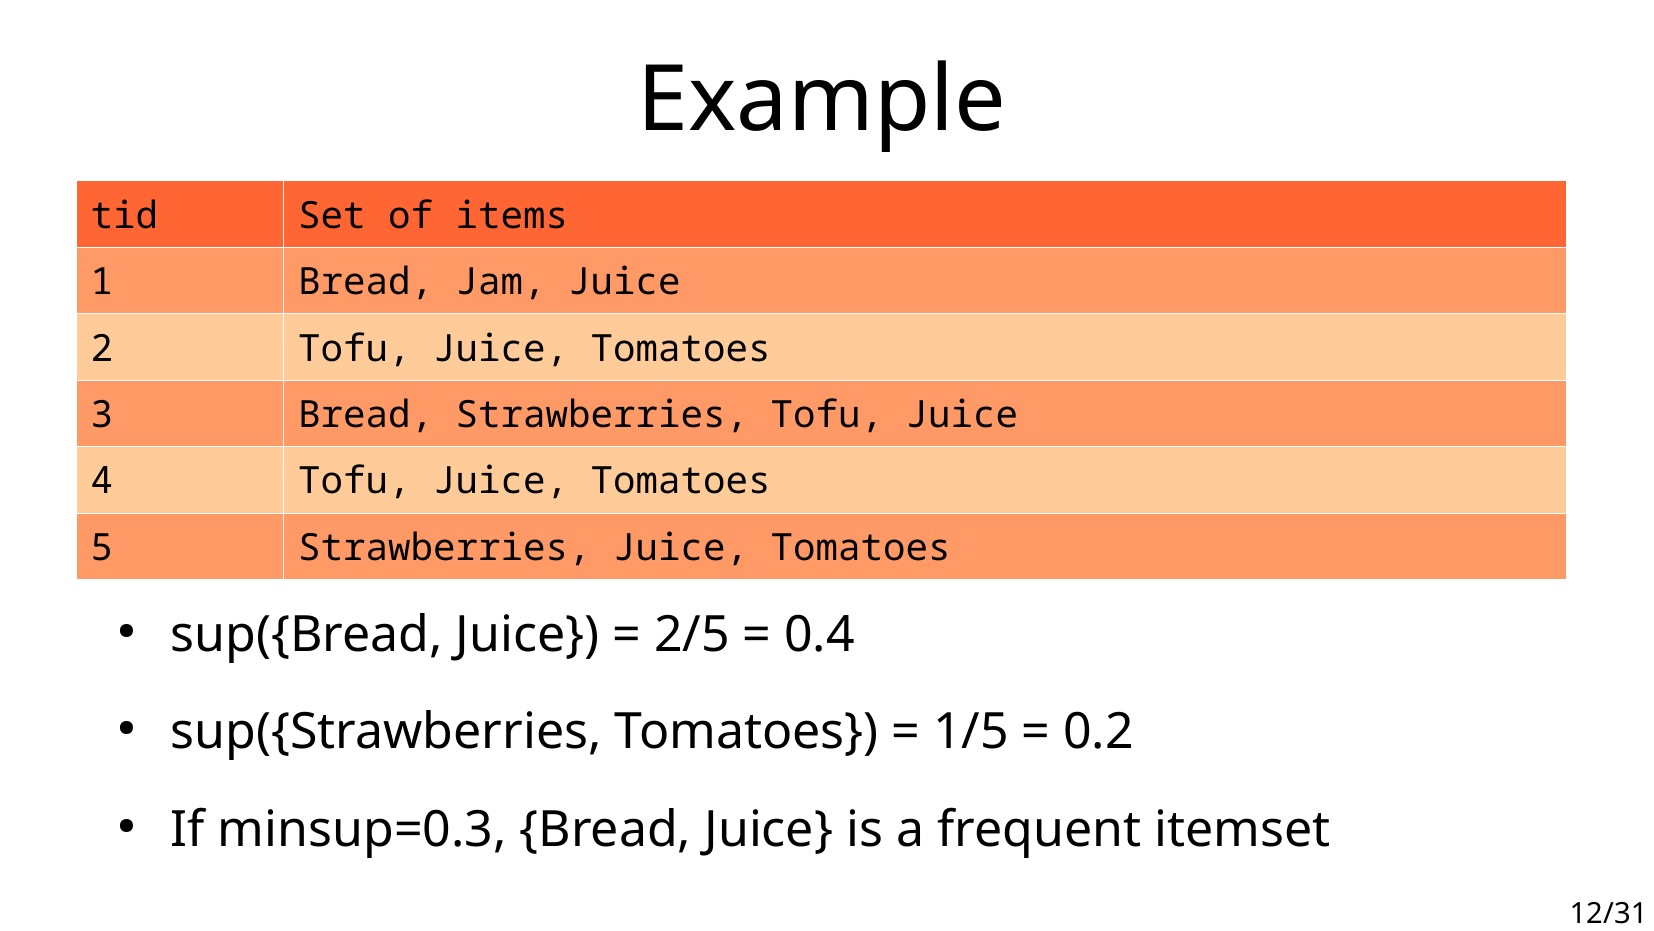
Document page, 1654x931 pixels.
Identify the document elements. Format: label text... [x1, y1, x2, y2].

table_cell Bread, Strawberries, Tofu, Juice [284, 381, 1566, 446]
table_cell 3 [77, 381, 283, 446]
list sup({Bread, Juice}) = 2/5 = 0.4 sup({Strawberries, Tomatoes}) = 1/5 = 0.2 If minsup=0.3, {Bread, Juice} is a frequent itemset [99, 597, 1588, 886]
table_cell 4 [77, 447, 283, 513]
table_cell Bread, Jam, Juice [284, 248, 1566, 313]
table_header Set of items [284, 181, 1566, 247]
table_header tid [77, 181, 283, 247]
table_cell 5 [77, 514, 283, 579]
title Example [77, 20, 1567, 170]
table_cell Tofu, Juice, Tomatoes [284, 314, 1566, 380]
table_cell Tofu, Juice, Tomatoes [284, 447, 1566, 513]
table_cell Strawberries, Juice, Tomatoes [284, 514, 1566, 579]
table_cell 1 [77, 248, 283, 313]
table_cell 2 [77, 314, 283, 380]
